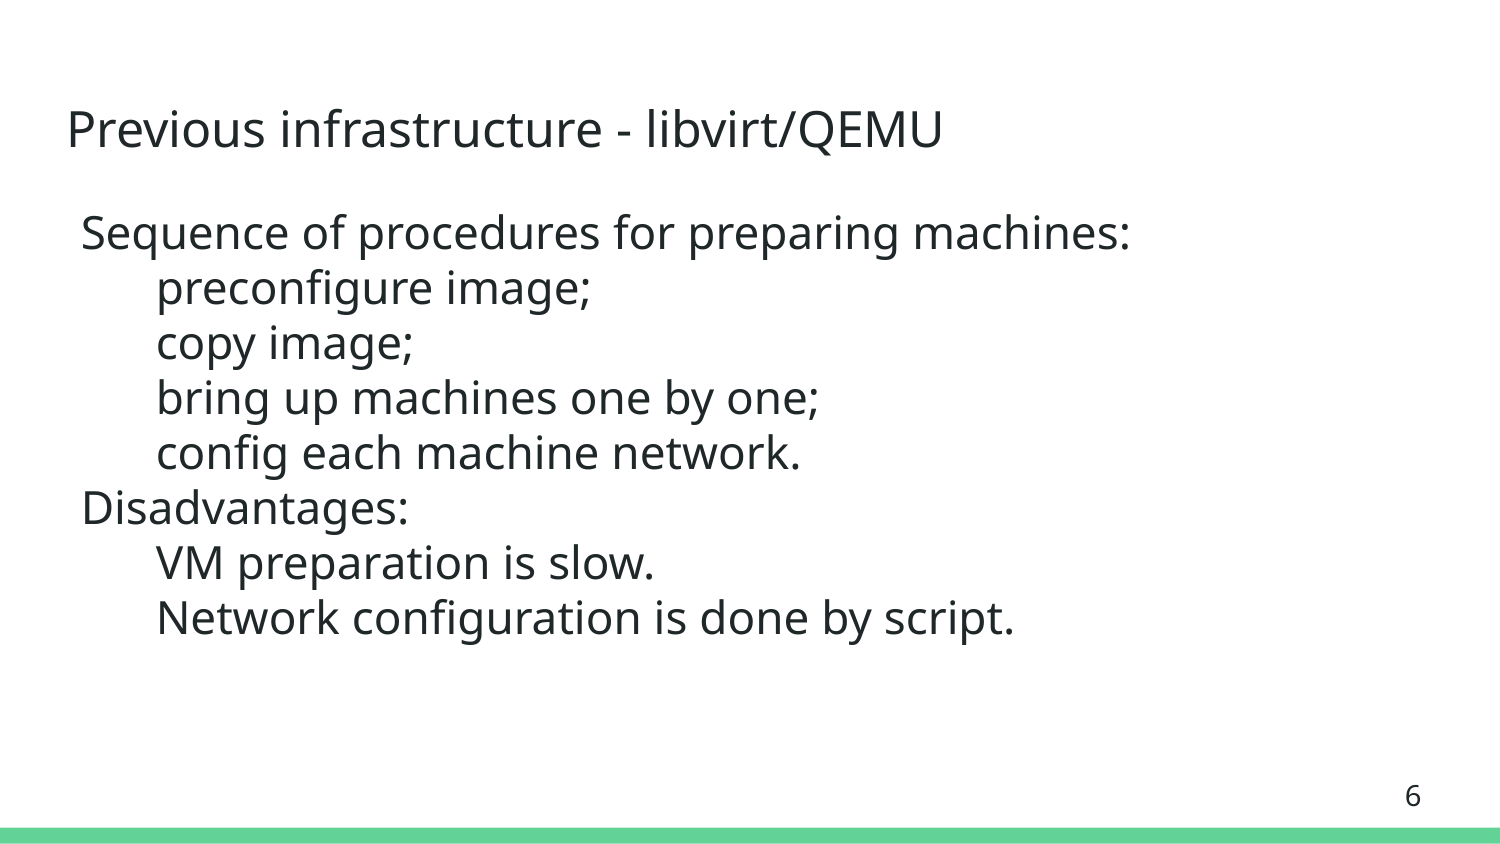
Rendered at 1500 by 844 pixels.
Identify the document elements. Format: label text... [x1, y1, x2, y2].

slide_number <number> [1389, 764, 1480, 830]
title Previous infrastructure - libvirt/QEMU [51, 72, 1449, 167]
list Sequence of procedures for preparing machines: preconfigure image; copy image; bring up machines one by one; config each machine network. Disadvantages: VM preparation is slow. Network configuration is done by script. [51, 189, 1449, 750]
